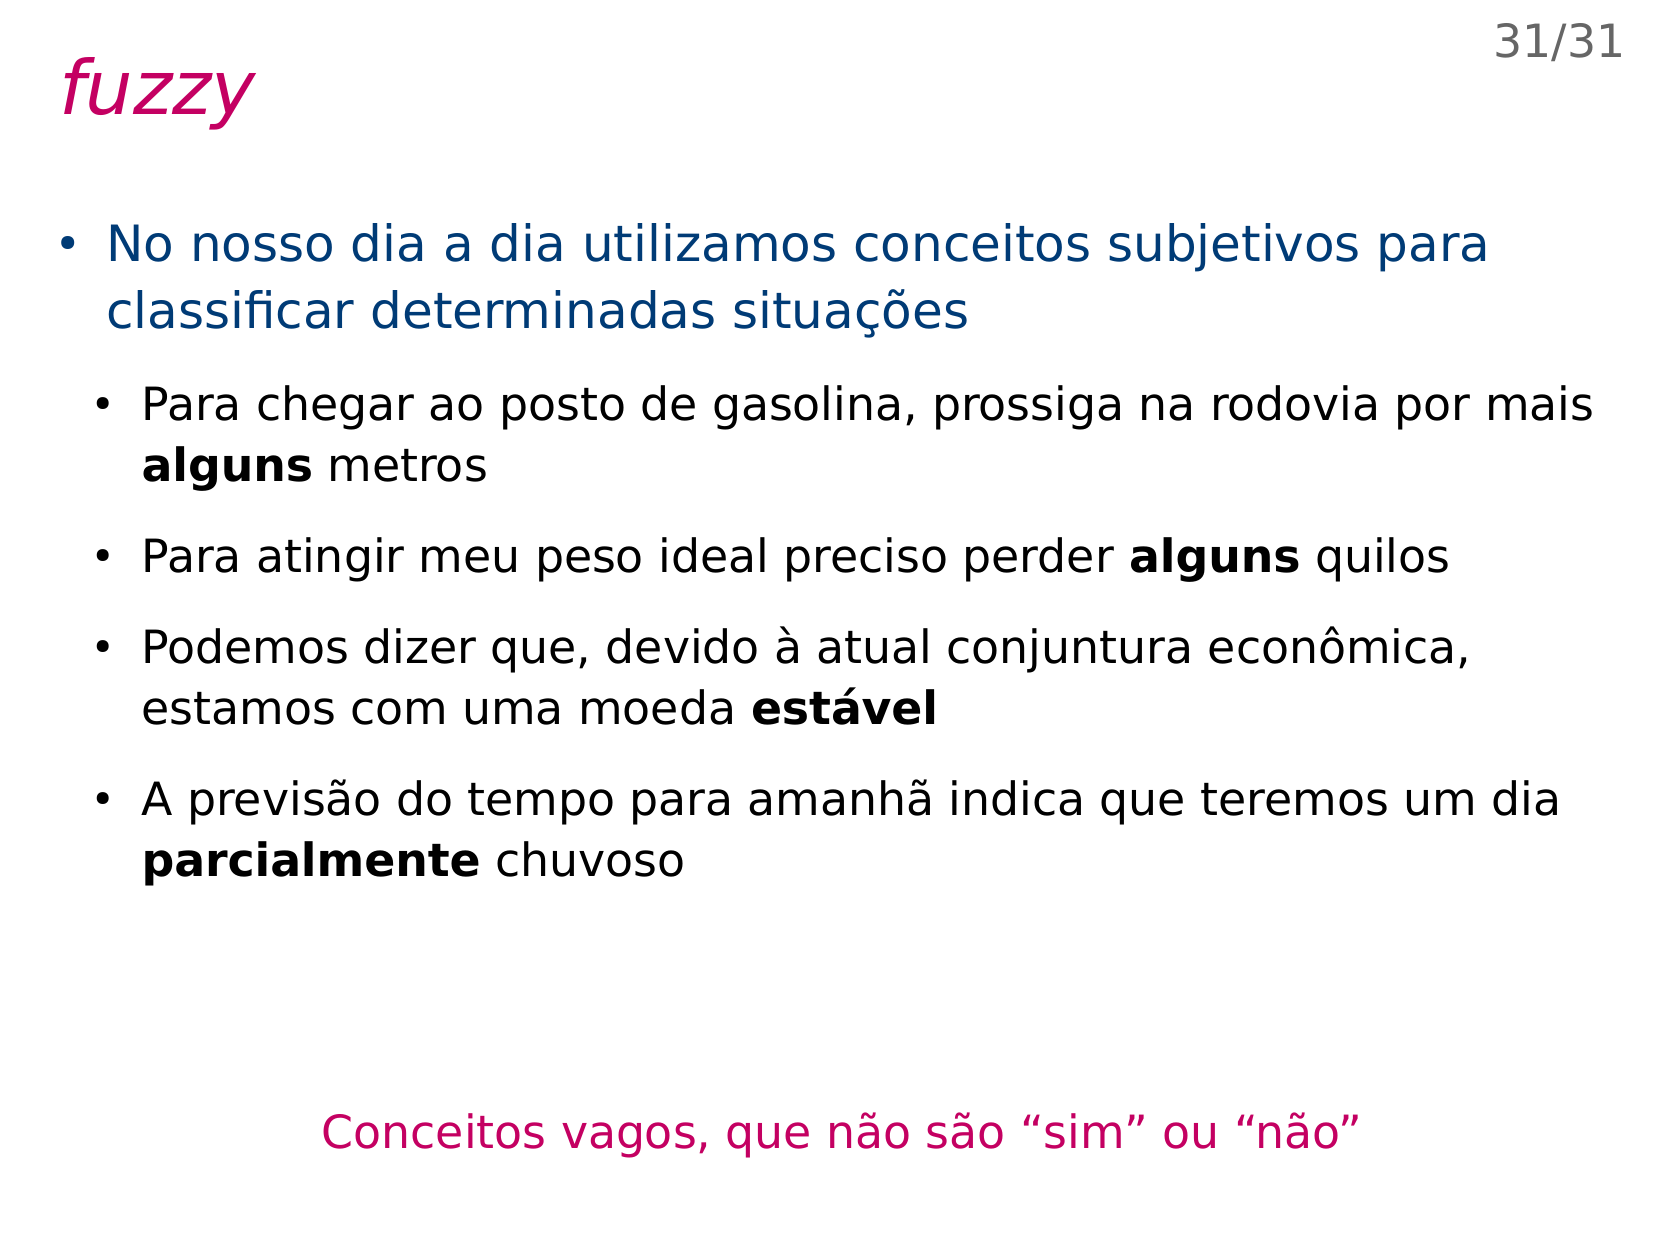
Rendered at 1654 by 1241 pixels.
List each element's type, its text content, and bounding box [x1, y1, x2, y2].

text_box Conceitos vagos, que não são “sim” ou “não” [307, 1098, 1542, 1181]
list No nosso dia a dia utilizamos conceitos subjetivos para classificar determinadas situações Para chegar ao posto de gasolina, prossiga na rodovia por mais alguns metros Para atingir meu peso ideal preciso perder alguns quilos Podemos dizer que, devido à atual conjuntura econômica, estamos com uma moeda estável A previsão do tempo para amanhã indica que teremos um dia parcialmente chuvoso [59, 206, 1625, 1211]
title fuzzy [59, 29, 1595, 148]
